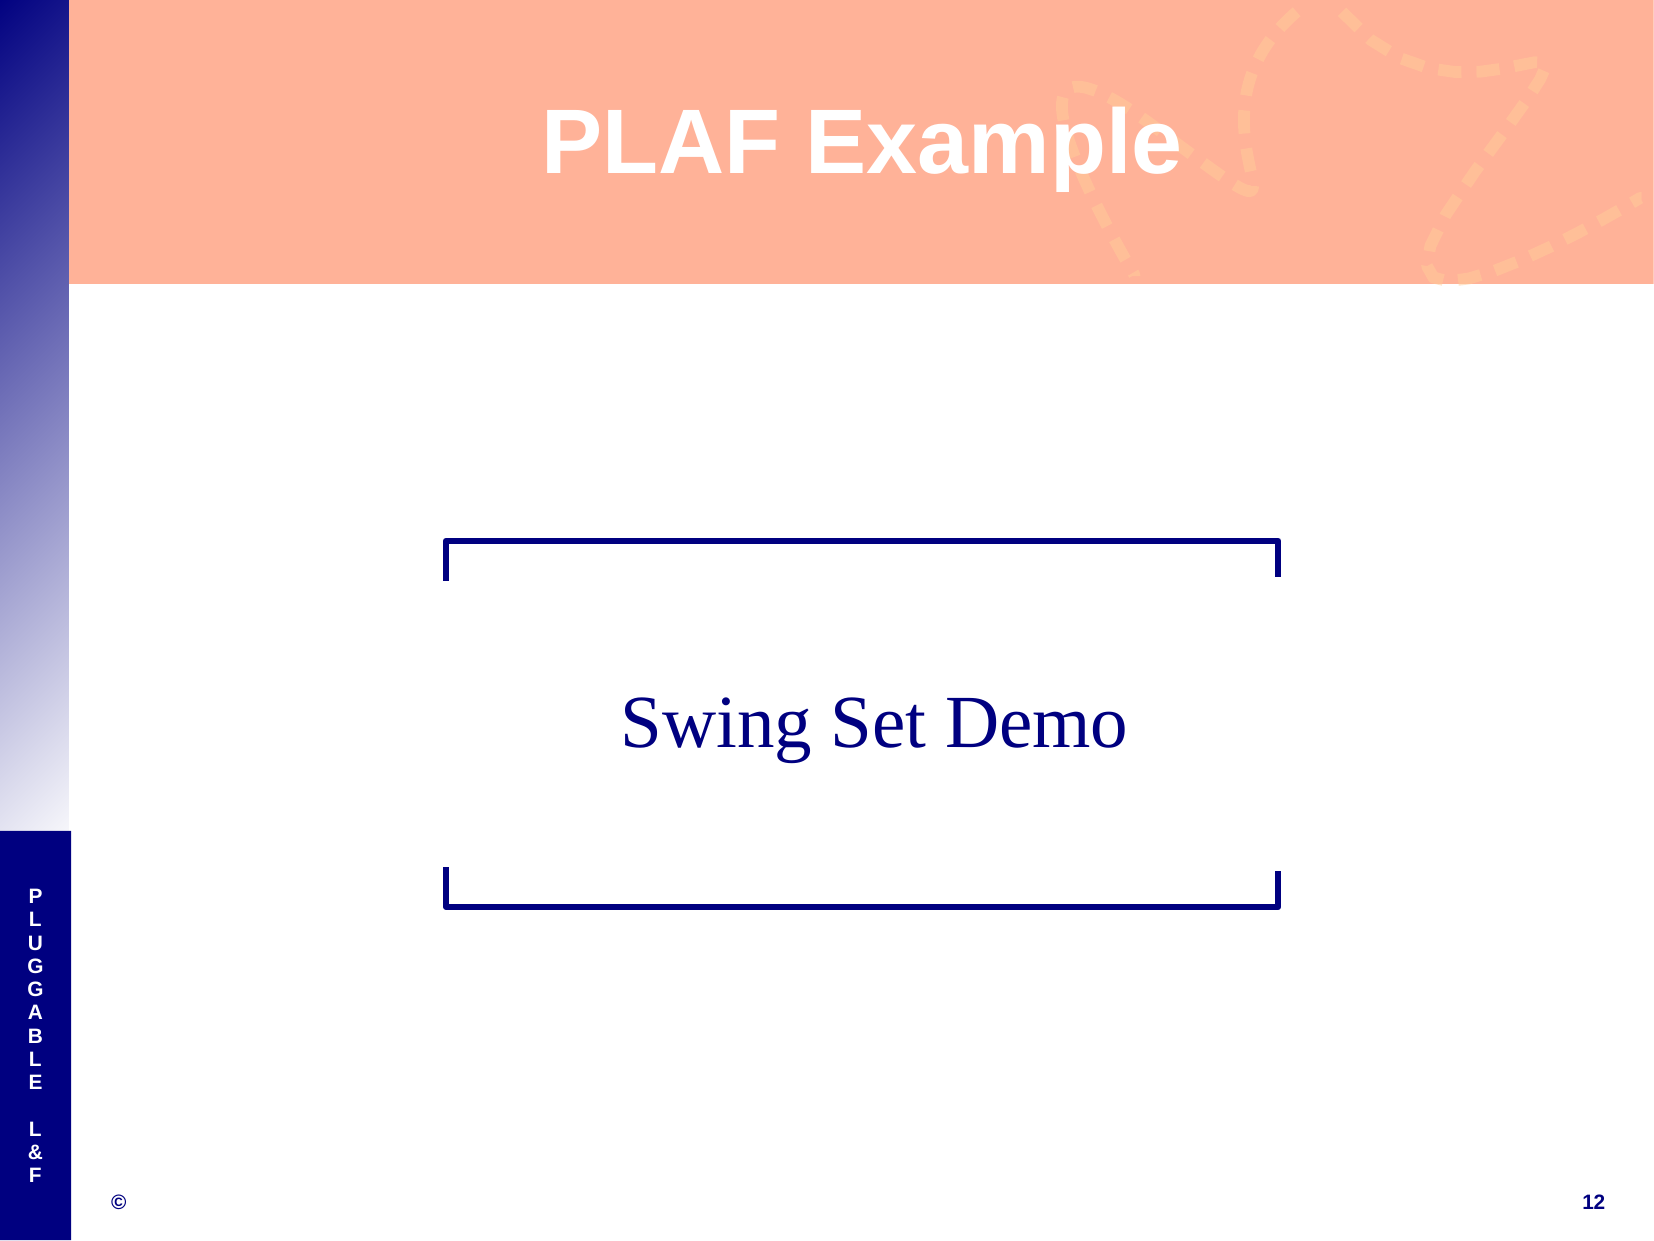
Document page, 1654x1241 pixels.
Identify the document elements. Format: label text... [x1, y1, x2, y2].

text_box Swing Set Demo [461, 513, 1263, 931]
text_box P L U G G A B L E L & F [0, 830, 71, 1241]
title PLAF Example [70, 37, 1654, 246]
